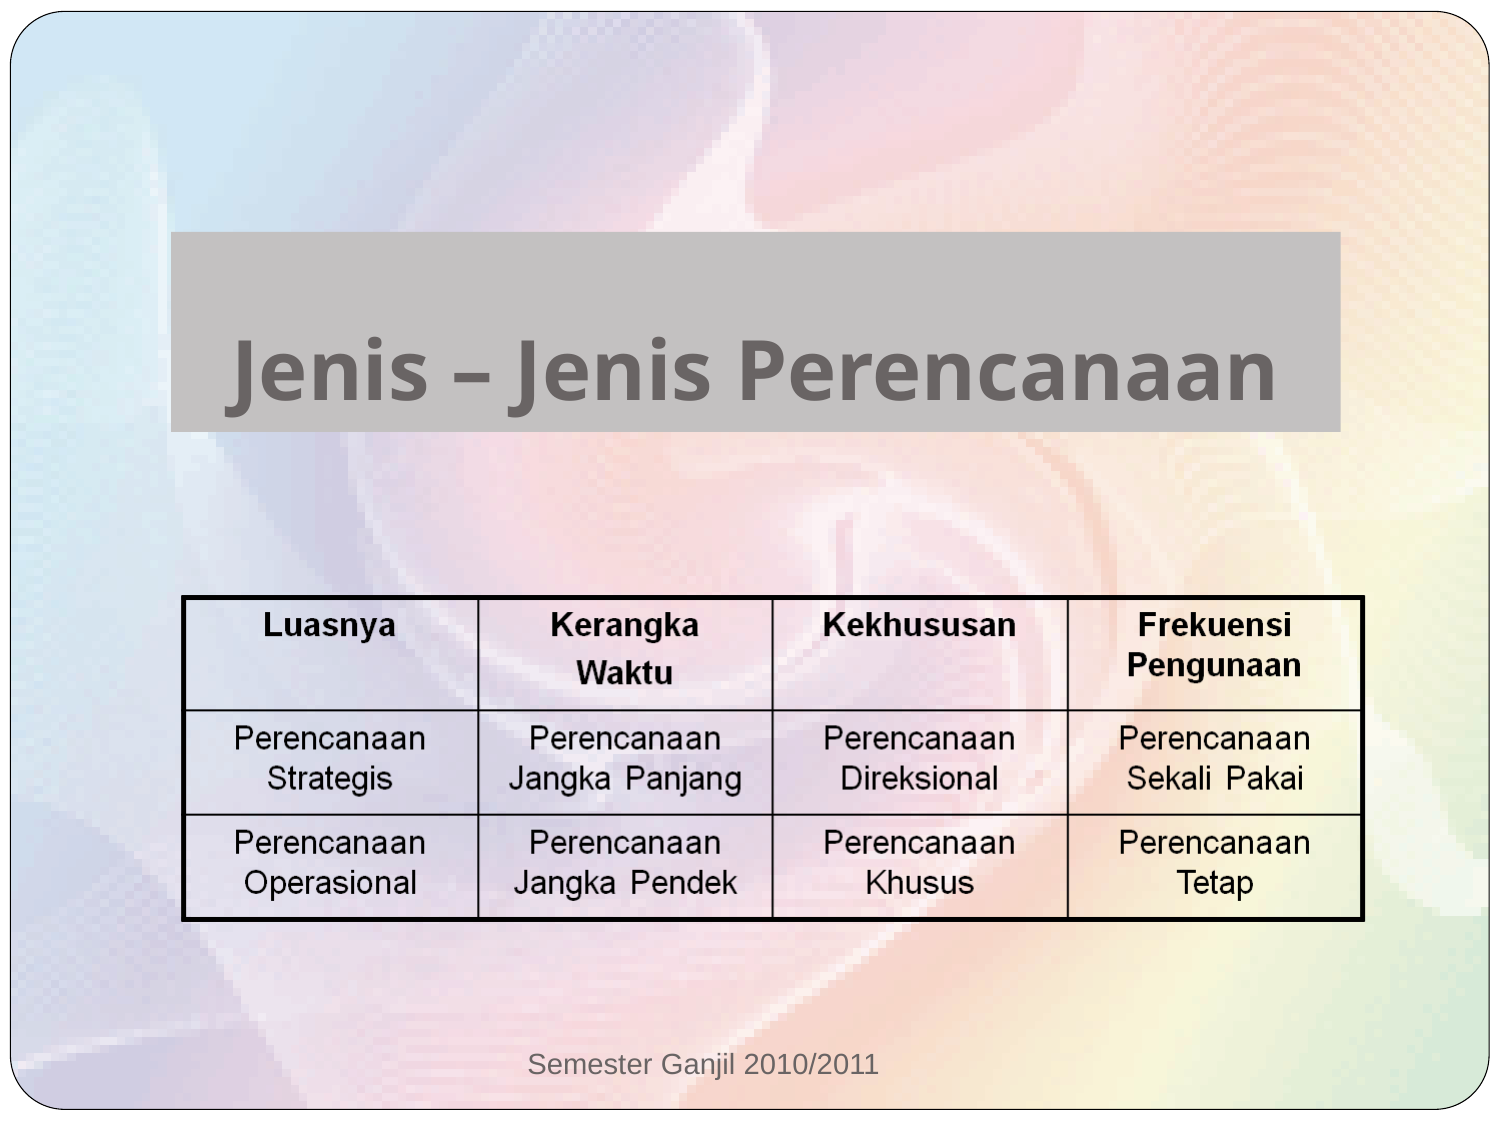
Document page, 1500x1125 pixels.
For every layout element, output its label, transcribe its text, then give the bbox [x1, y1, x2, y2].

text_box Semester Ganjil 2010/2011 [512, 1025, 988, 1101]
title Jenis – Jenis Perencanaan [171, 231, 1341, 432]
picture [171, 586, 1374, 931]
